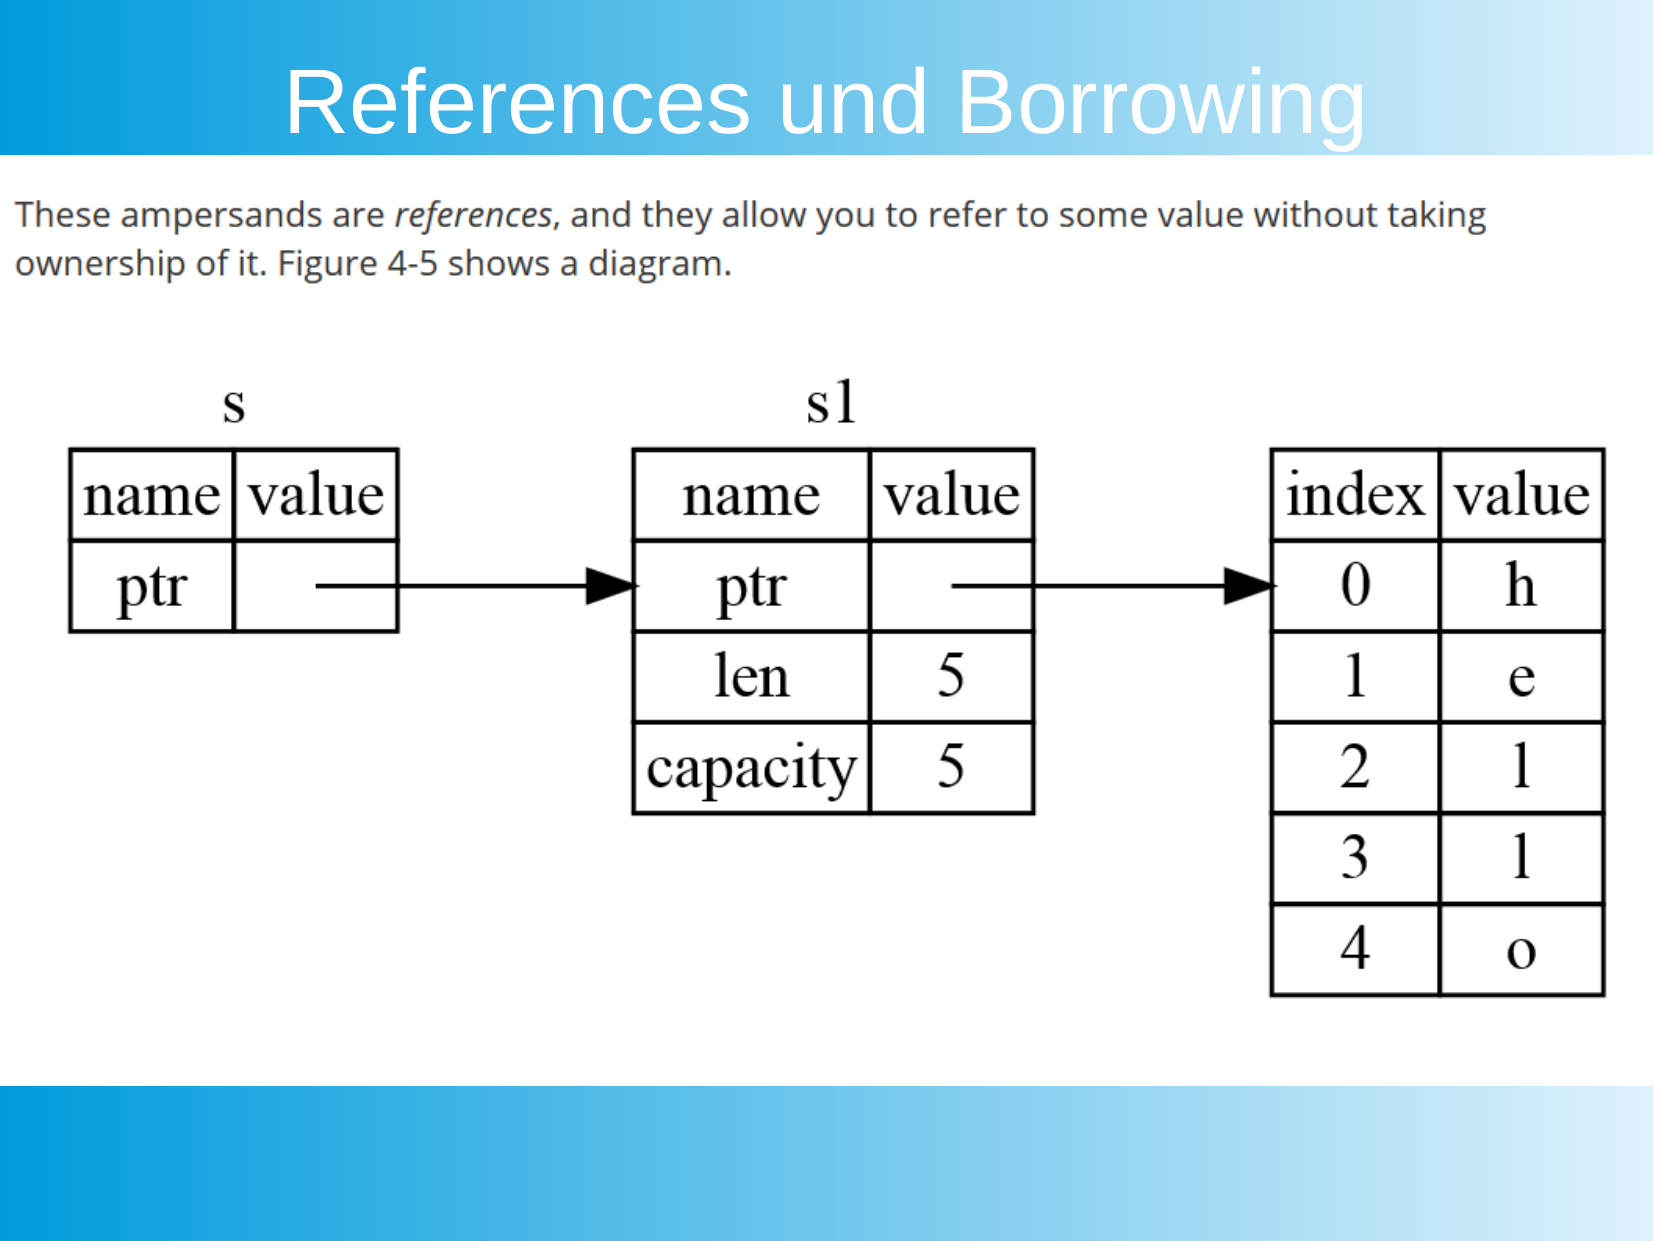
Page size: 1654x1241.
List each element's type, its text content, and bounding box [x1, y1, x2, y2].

title References und Borrowing [82, 49, 1571, 155]
picture [11, 188, 1608, 1002]
